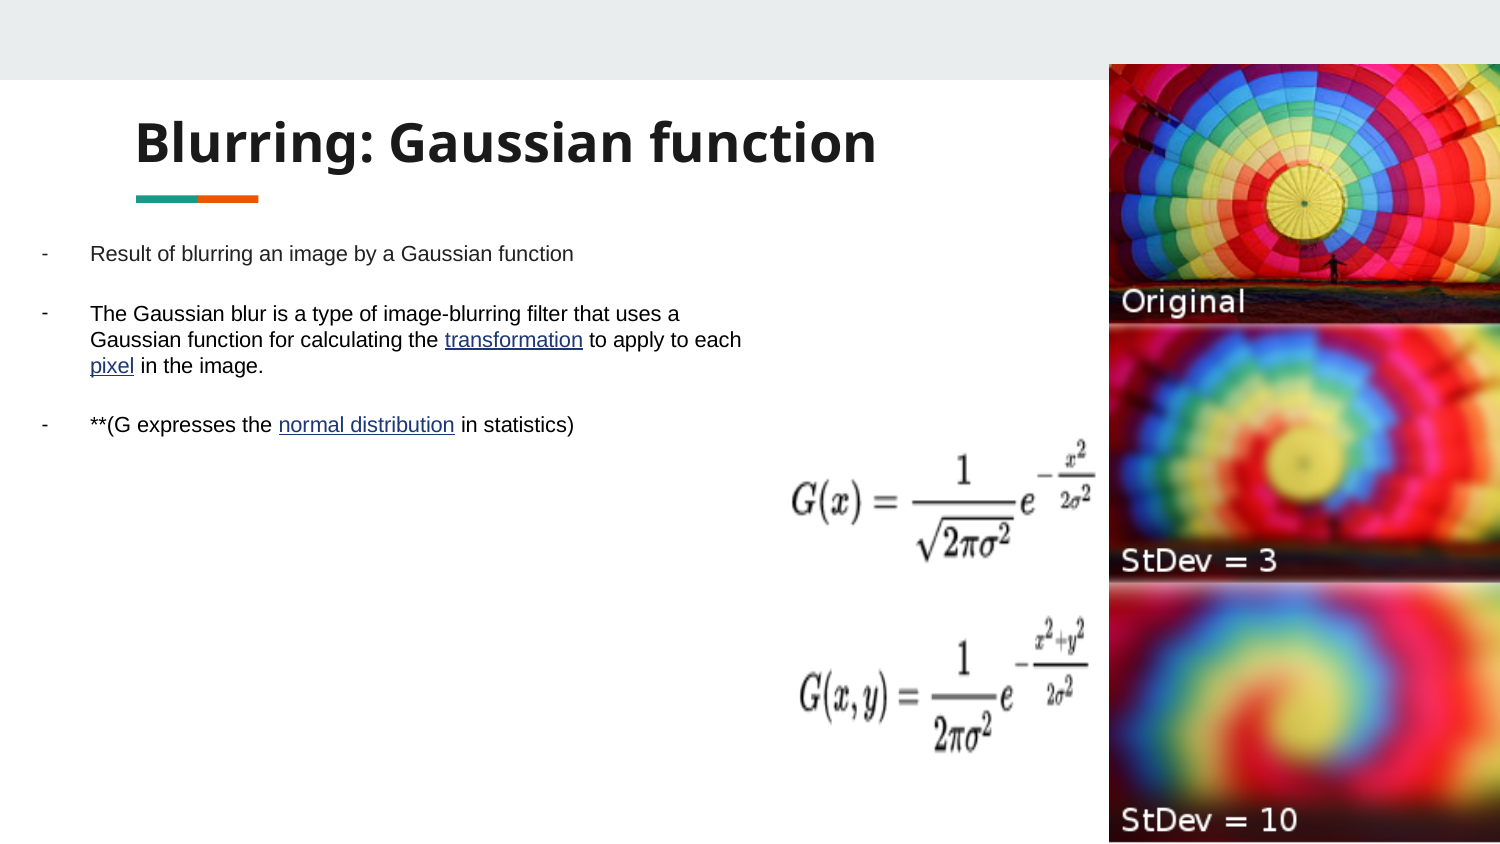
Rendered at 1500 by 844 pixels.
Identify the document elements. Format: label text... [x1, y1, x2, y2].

picture [1109, 64, 1500, 844]
picture [791, 435, 1103, 568]
title Blurring: Gaussian function [119, 93, 1087, 207]
list Result of blurring an image by a Gaussian function The Gaussian blur is a type of image-blurring filter that uses a Gaussian function for calculating the transformation to apply to each pixel in the image. **(G expresses the normal distribution in statistics) [0, 224, 786, 844]
picture [799, 614, 1095, 759]
